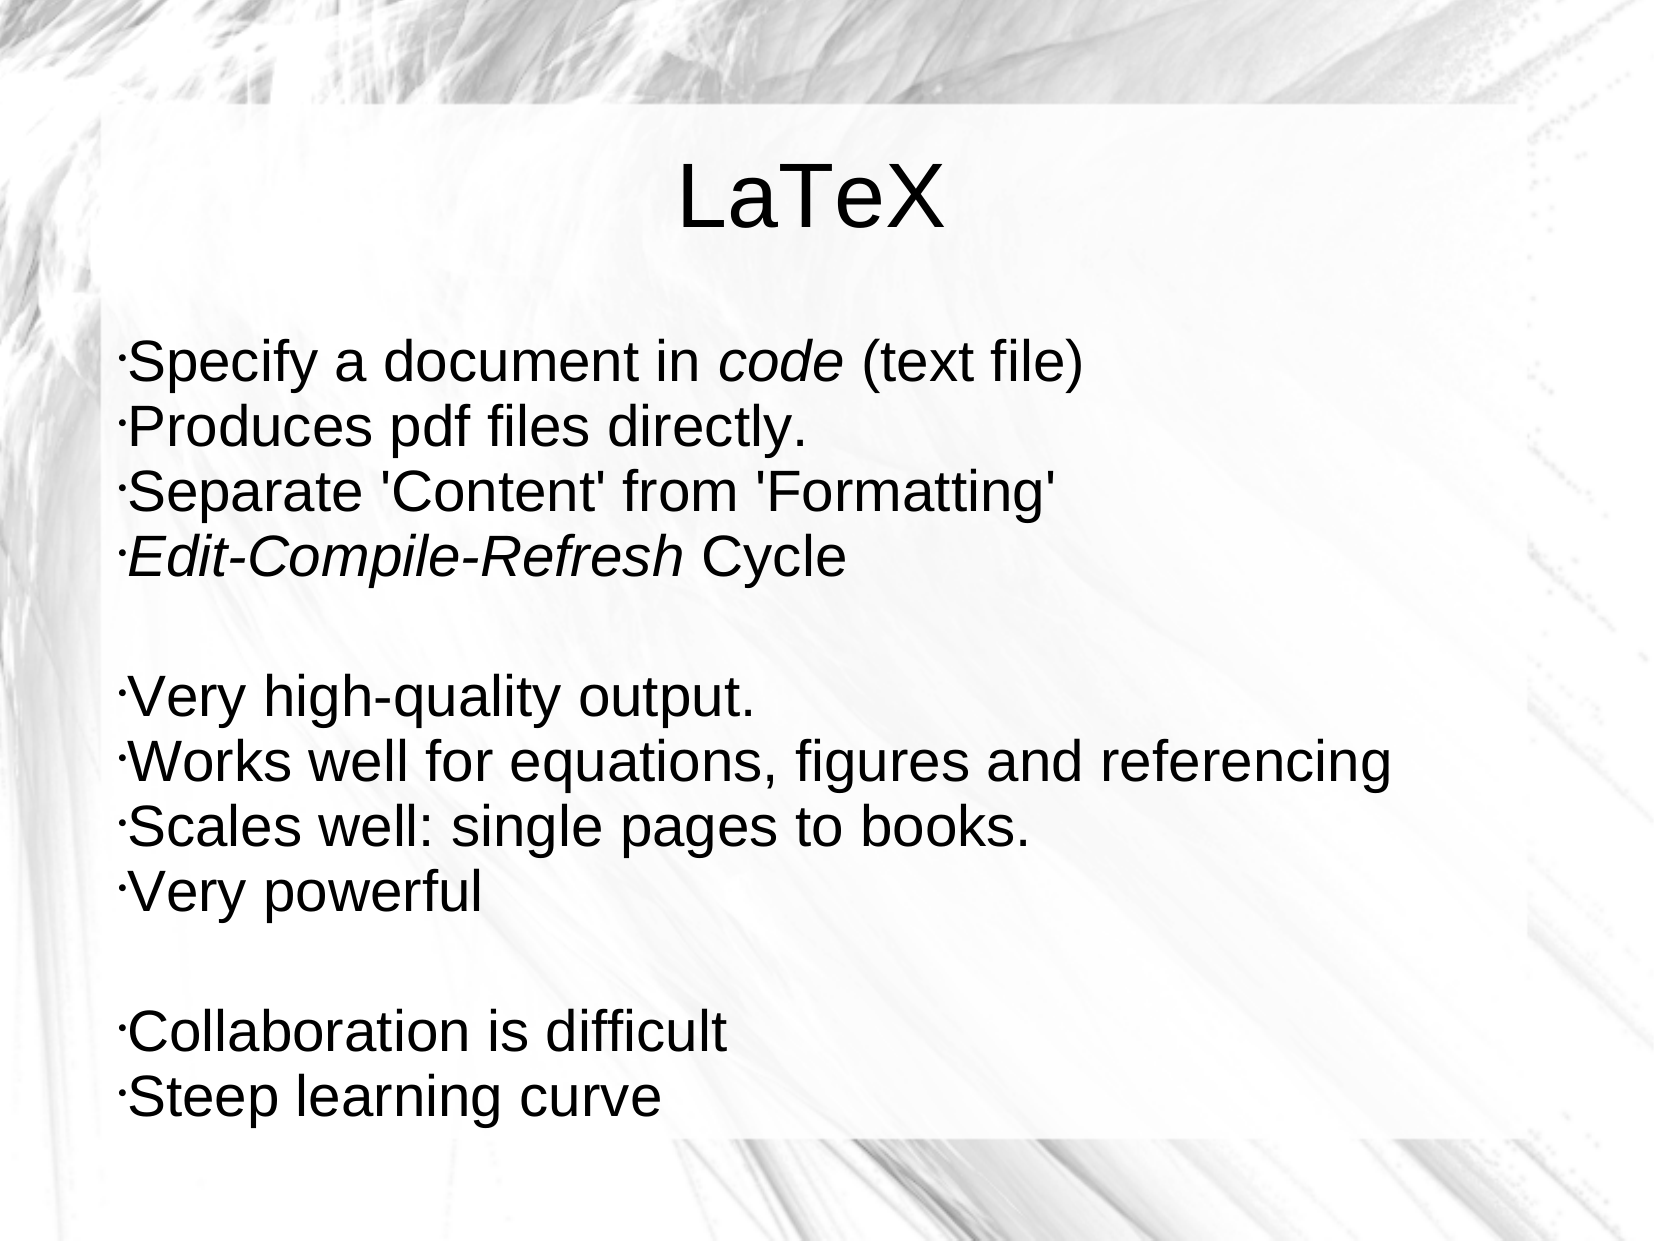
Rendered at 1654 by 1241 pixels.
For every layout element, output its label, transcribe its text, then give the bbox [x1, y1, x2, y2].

picture [0, 0, 1654, 1241]
title LaTeX [118, 119, 1506, 254]
subtitle Specify a document in code (text file) Produces pdf files directly. Separate 'Content' from 'Formatting' Edit-Compile-Refresh Cycle Very high-quality output. Works well for equations, figures and referencing Scales well: single pages to books. Very powerful Collaboration is difficult Steep learning curve [118, 254, 1571, 1204]
